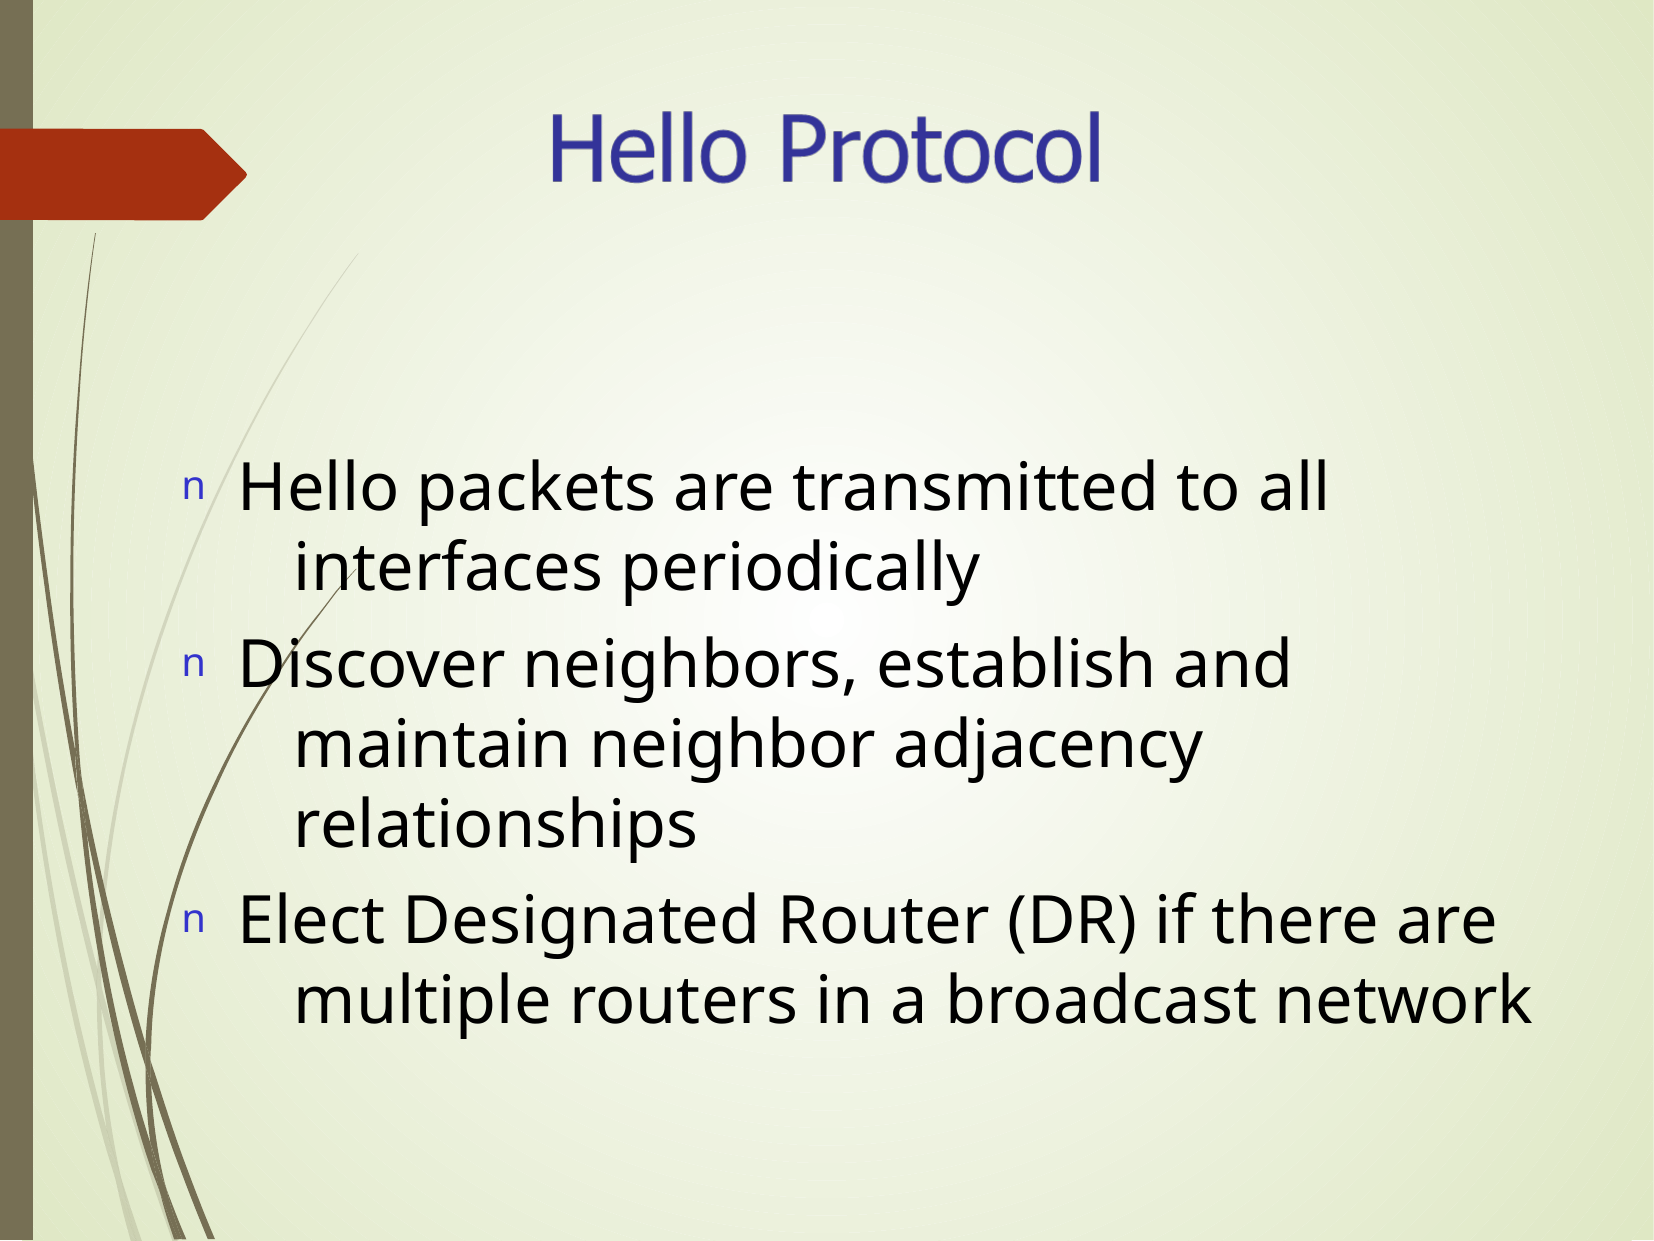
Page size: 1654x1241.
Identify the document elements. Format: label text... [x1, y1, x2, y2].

text_box Hello packets are transmitted to all interfaces periodically Discover neighbors, establish and maintain neighbor adjacency relationships Elect Designated Router (DR) if there are multiple routers in a broadcast network [166, 436, 1565, 1045]
picture [491, 62, 1160, 256]
